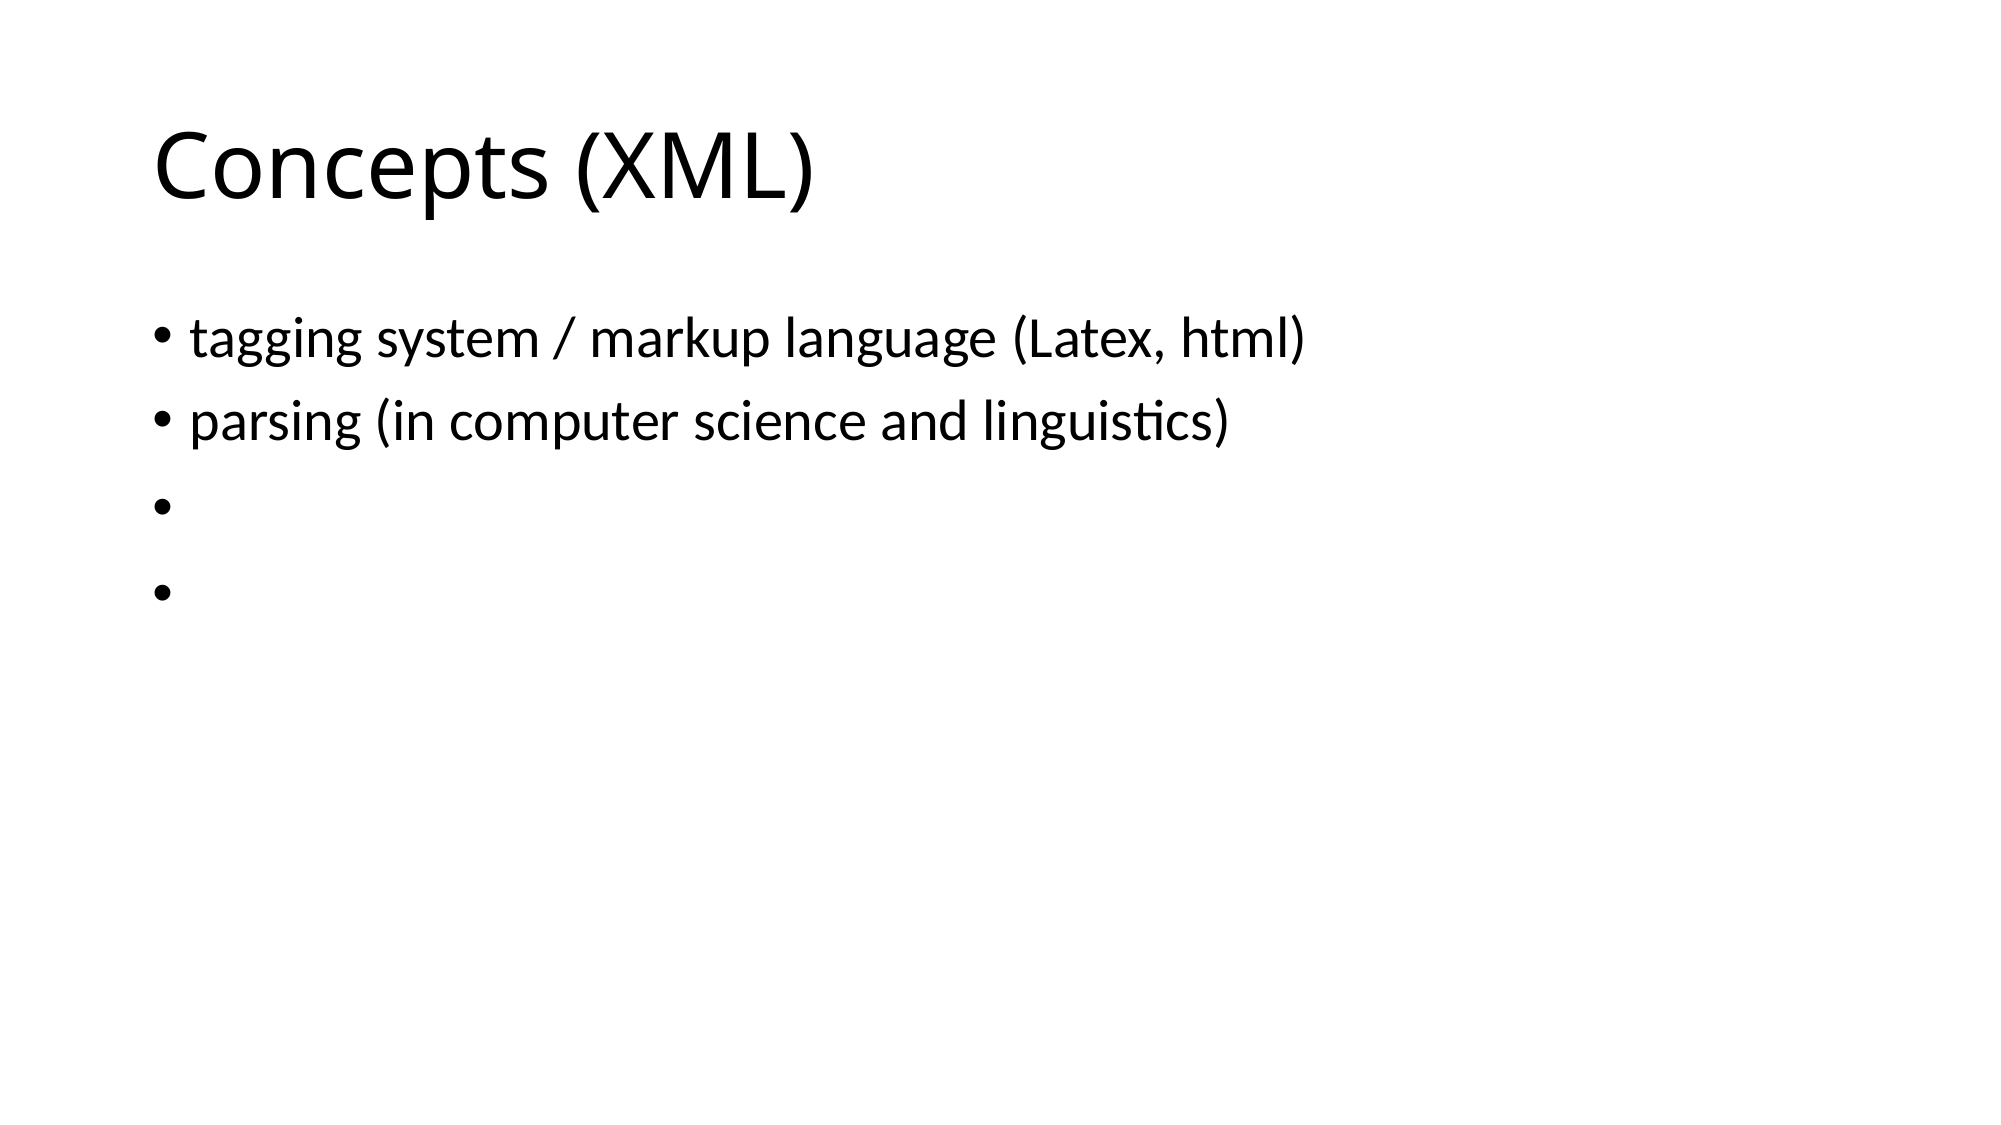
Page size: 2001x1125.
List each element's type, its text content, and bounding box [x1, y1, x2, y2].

title Concepts (XML) [137, 59, 1863, 278]
list tagging system / markup language (Latex, html) parsing (in computer science and linguistics) [137, 299, 1863, 1014]
